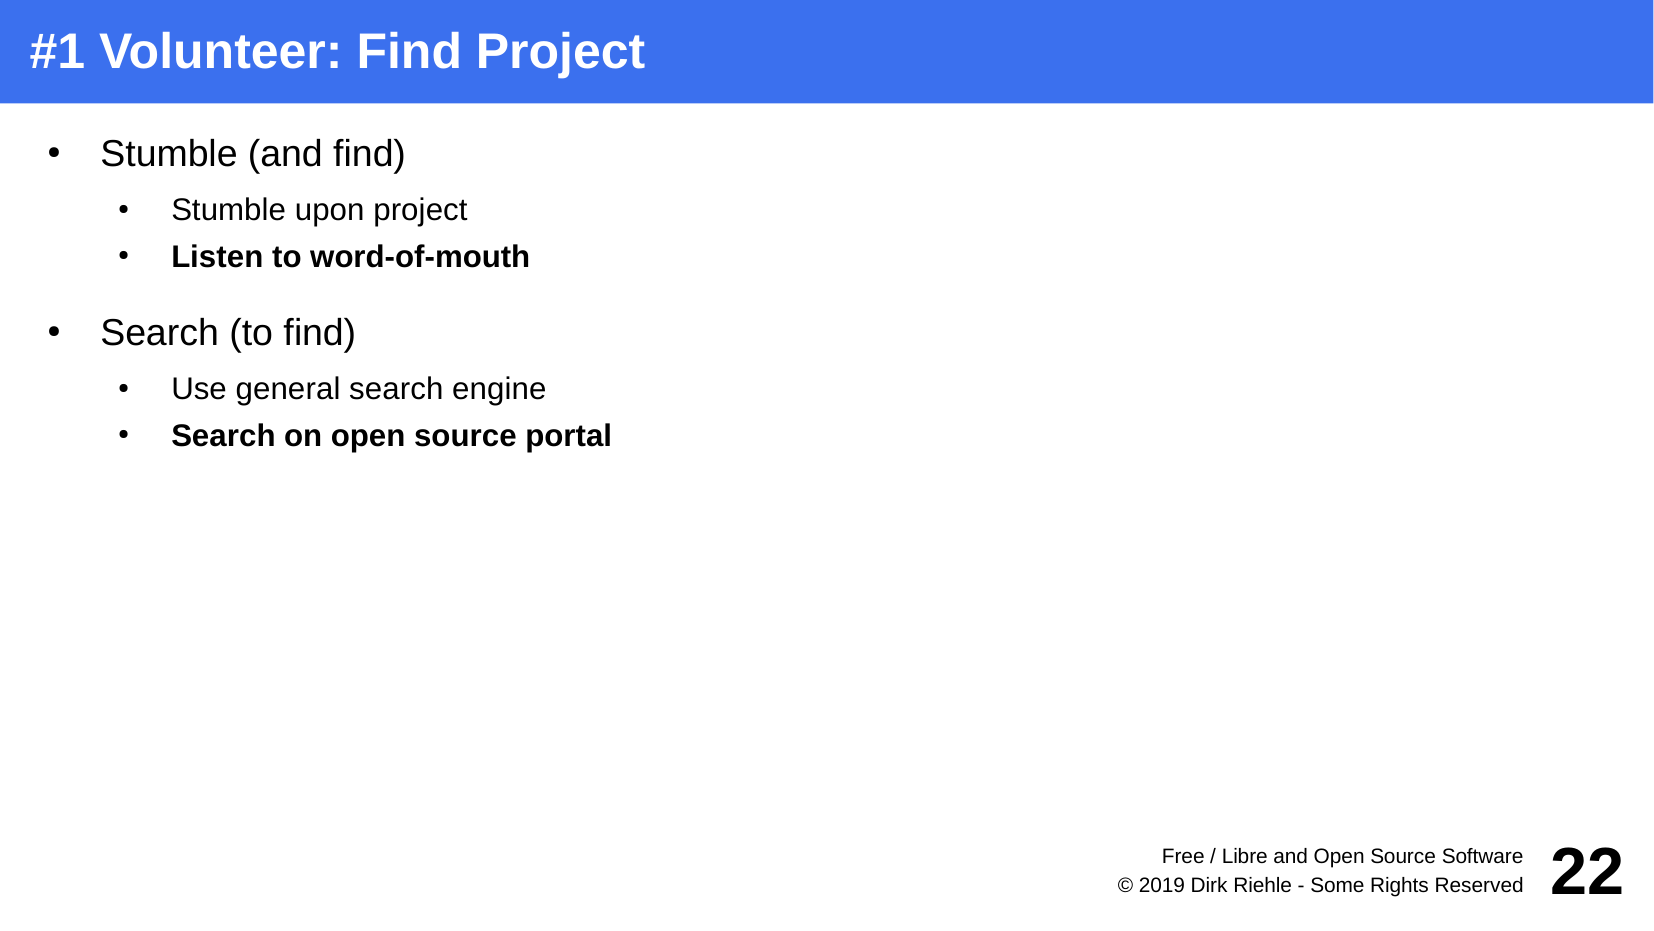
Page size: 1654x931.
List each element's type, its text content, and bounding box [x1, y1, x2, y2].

title #1 Volunteer: Find Project [0, 0, 1654, 104]
list Stumble (and find) Stumble upon project Listen to word-of-mouth Search (to find) Use general search engine Search on open source portal [29, 132, 1625, 813]
